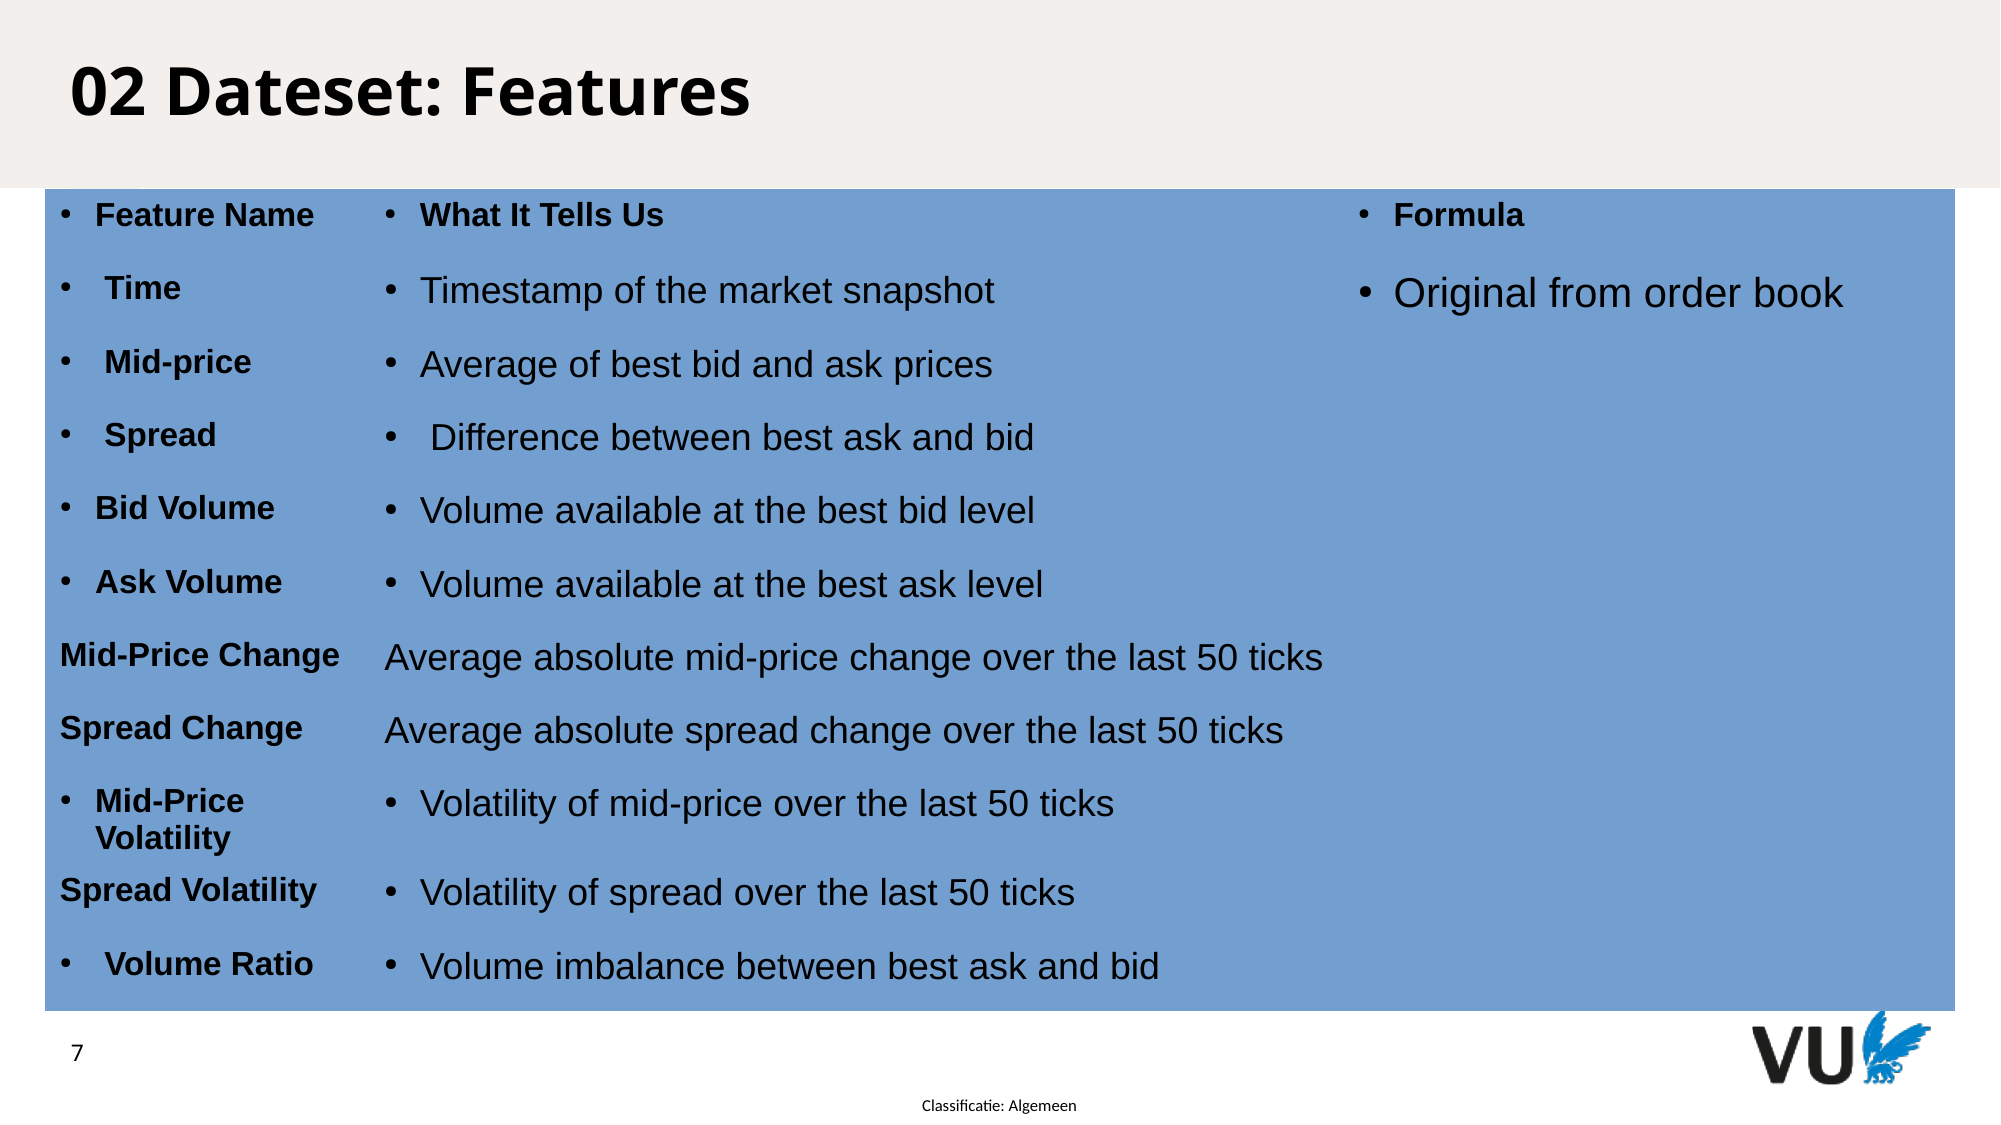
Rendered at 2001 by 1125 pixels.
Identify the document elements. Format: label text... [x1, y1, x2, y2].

table_cell Average absolute spread change over the last 50 ticks [370, 702, 1343, 776]
table_cell Difference between best ask and bid [370, 409, 1343, 482]
table_cell [1343, 864, 1955, 938]
table_cell [1343, 629, 1955, 702]
text_box 7 [70, 1011, 152, 1125]
title 02 Dateset: Features [70, 0, 1930, 188]
table_cell [1343, 702, 1955, 776]
table_cell Average absolute mid-price change over the last 50 ticks [370, 629, 1343, 702]
table_cell Bid Volume [45, 482, 370, 556]
table_cell Original from order book [1343, 262, 1955, 482]
table_header What It Tells Us [370, 189, 1343, 262]
table_cell Timestamp of the market snapshot [370, 262, 1343, 336]
table_cell Volume available at the best ask level [370, 556, 1343, 629]
table_cell Volume available at the best bid level [370, 482, 1343, 556]
table_cell Time [45, 262, 370, 336]
table_header Feature Name [45, 189, 370, 262]
table_cell Volume imbalance between best ask and bid [370, 938, 1343, 1011]
table_cell Mid-price [45, 336, 370, 409]
table_header Formula [1343, 189, 1955, 262]
table_cell Mid-Price Volatility [45, 776, 370, 864]
table_cell [1343, 776, 1955, 864]
table_cell Volatility of mid-price over the last 50 ticks [370, 776, 1343, 864]
table_cell [1343, 482, 1955, 556]
table_cell Mid-Price Change [45, 629, 370, 702]
table_cell [1343, 556, 1955, 629]
table_cell [1343, 938, 1955, 1011]
table_cell Average of best bid and ask prices [370, 336, 1343, 409]
table_cell Volatility of spread over the last 50 ticks [370, 864, 1343, 938]
table_cell Spread Change [45, 702, 370, 776]
table_cell Spread [45, 409, 370, 482]
table_cell Ask Volume [45, 556, 370, 629]
table_cell Spread Volatility [45, 864, 370, 938]
table_cell Volume Ratio [45, 938, 370, 1011]
